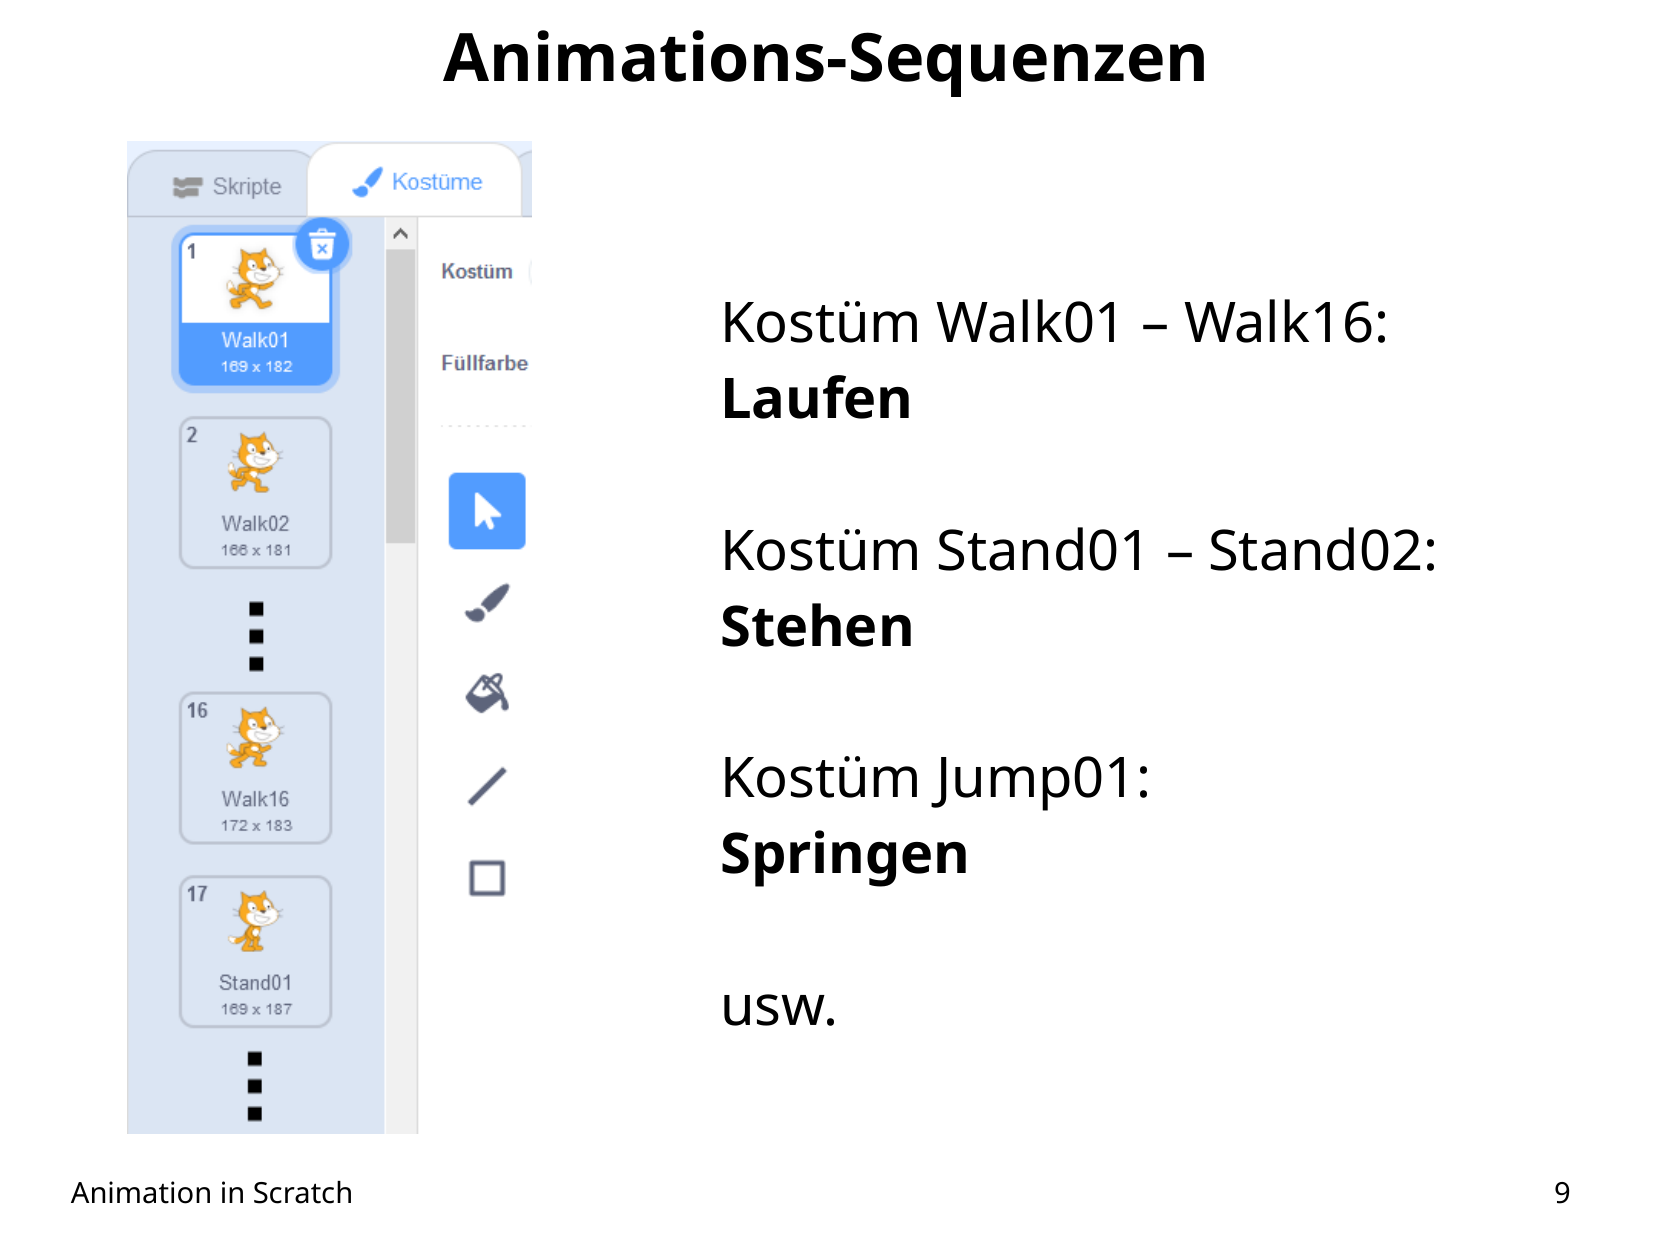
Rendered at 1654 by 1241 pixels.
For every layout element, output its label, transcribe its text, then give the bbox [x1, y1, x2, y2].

title Animations-Sequenzen [0, 5, 1654, 107]
list Kostüm Walk01 – Walk16: Laufen Kostüm Stand01 – Stand02: Stehen Kostüm Jump01: Springen usw. [720, 283, 1607, 1052]
picture [127, 141, 532, 1134]
